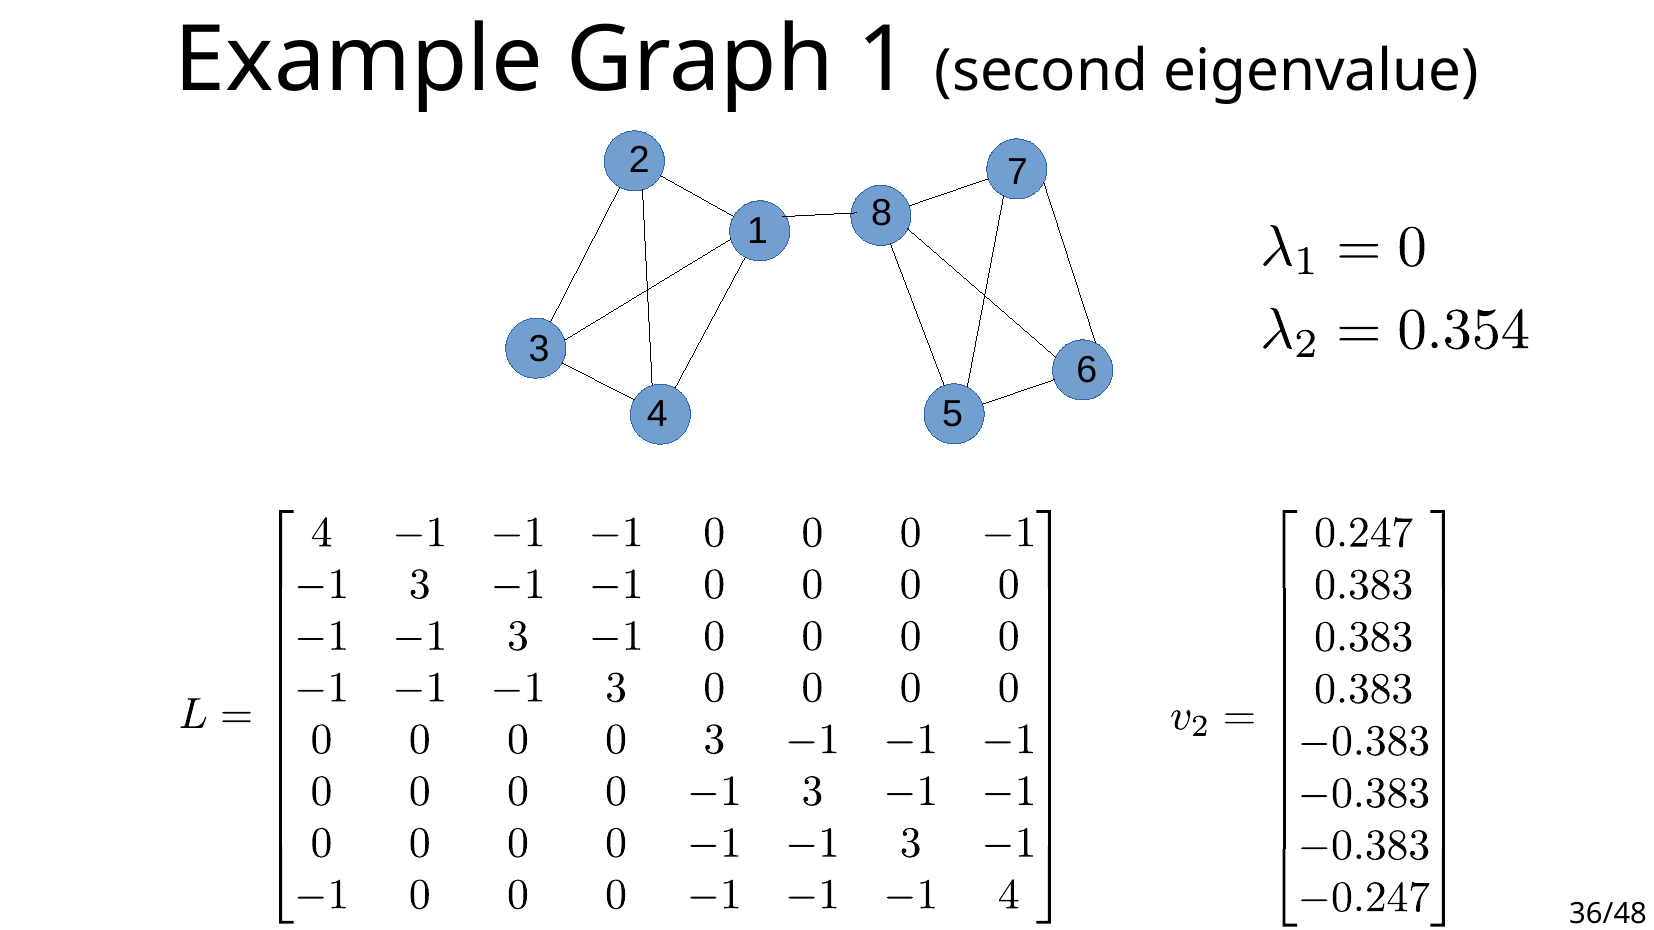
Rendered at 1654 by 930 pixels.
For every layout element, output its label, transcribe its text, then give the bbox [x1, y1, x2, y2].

text_box [683, 394, 691, 434]
text_box 3 [513, 320, 565, 378]
text_box [783, 217, 790, 250]
text_box [867, 242, 895, 246]
text_box [1052, 349, 1061, 391]
text_box [178, 510, 1066, 924]
text_box 8 [856, 184, 907, 242]
text_box [986, 152, 992, 186]
text_box 6 [1061, 341, 1112, 399]
text_box [850, 198, 856, 233]
text_box 2 [614, 131, 665, 189]
text_box [1043, 154, 1047, 182]
text_box [1170, 510, 1460, 927]
text_box 7 [992, 143, 1043, 200]
text_box [1260, 307, 1531, 357]
title Example Graph 1 (second eigenvalue) [82, 0, 1571, 120]
text_box [978, 395, 985, 432]
text_box [1260, 225, 1427, 275]
text_box [604, 138, 614, 183]
text_box [907, 200, 911, 231]
text_box 4 [632, 385, 683, 443]
text_box [505, 328, 513, 368]
text_box 1 [732, 202, 783, 259]
text_box 5 [927, 385, 978, 443]
text_box [1001, 138, 1032, 143]
